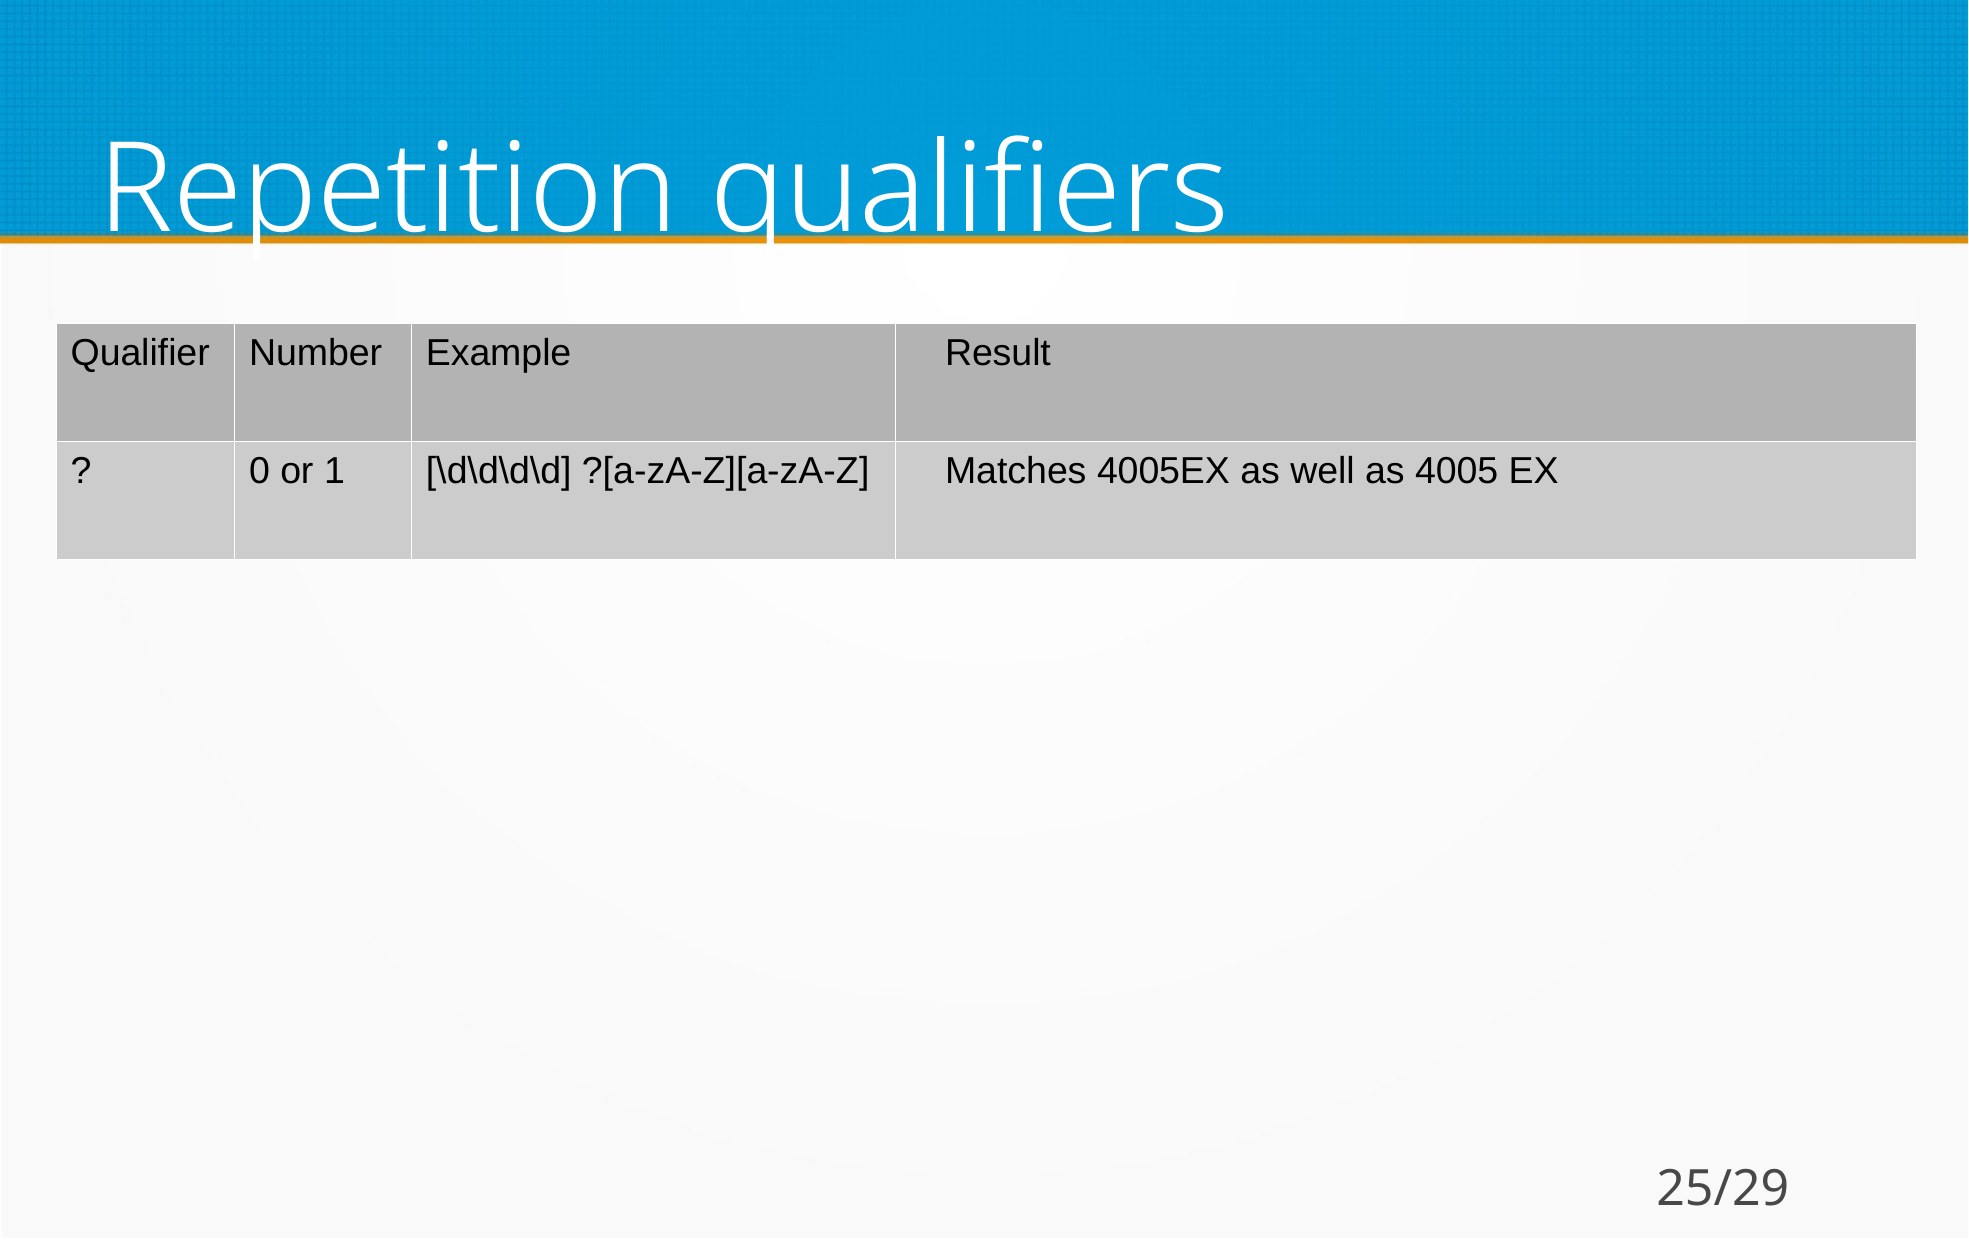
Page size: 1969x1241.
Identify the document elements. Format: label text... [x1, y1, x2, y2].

table_header Qualifier [57, 324, 234, 441]
title Repetition qualifiers [98, 49, 1870, 257]
table_header Example [412, 324, 895, 441]
table_cell [\d\d\d\d] ?[a-zA-Z][a-zA-Z] [412, 442, 895, 559]
picture [0, 233, 1969, 1241]
table_cell 0 or 1 [235, 442, 411, 559]
table_header Number [235, 324, 411, 441]
table_cell Matches 4005EX as well as 4005 EX [896, 442, 1916, 559]
table_cell ? [57, 442, 234, 559]
table_header Result [896, 324, 1916, 441]
